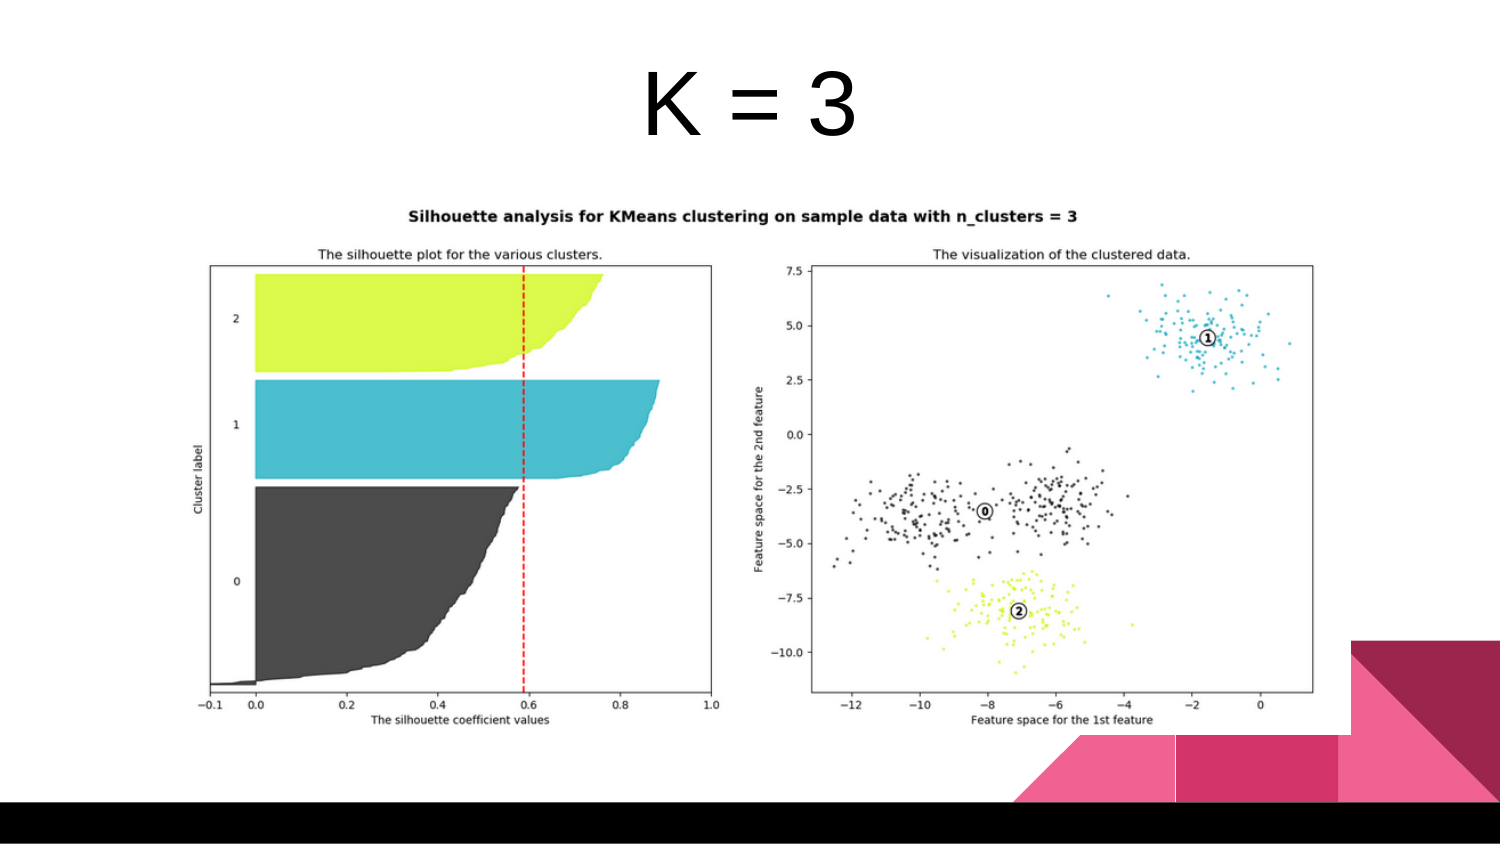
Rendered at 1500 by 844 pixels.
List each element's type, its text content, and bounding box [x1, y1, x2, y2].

title K = 3 [75, 33, 1425, 175]
picture [153, 191, 1351, 736]
